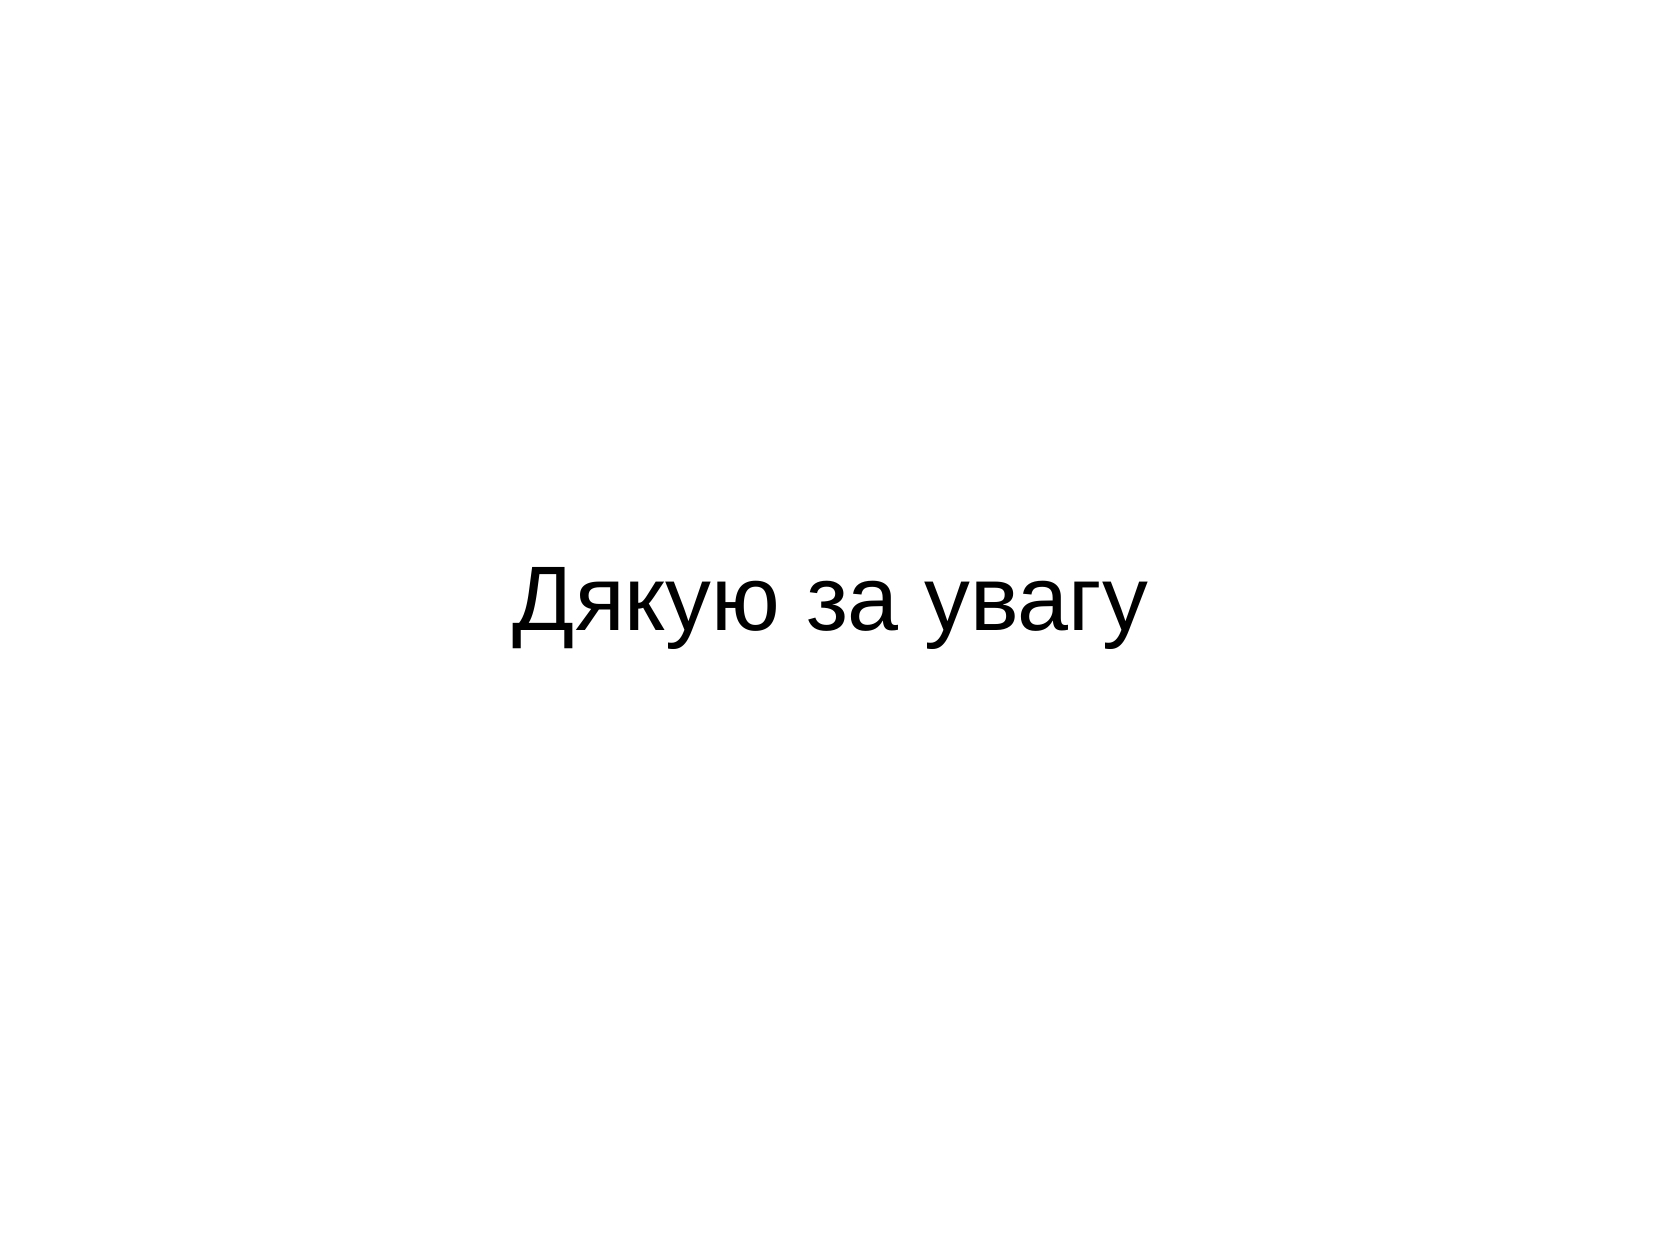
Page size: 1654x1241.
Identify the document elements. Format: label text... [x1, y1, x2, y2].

title Дякую за увагу [86, 495, 1576, 703]
